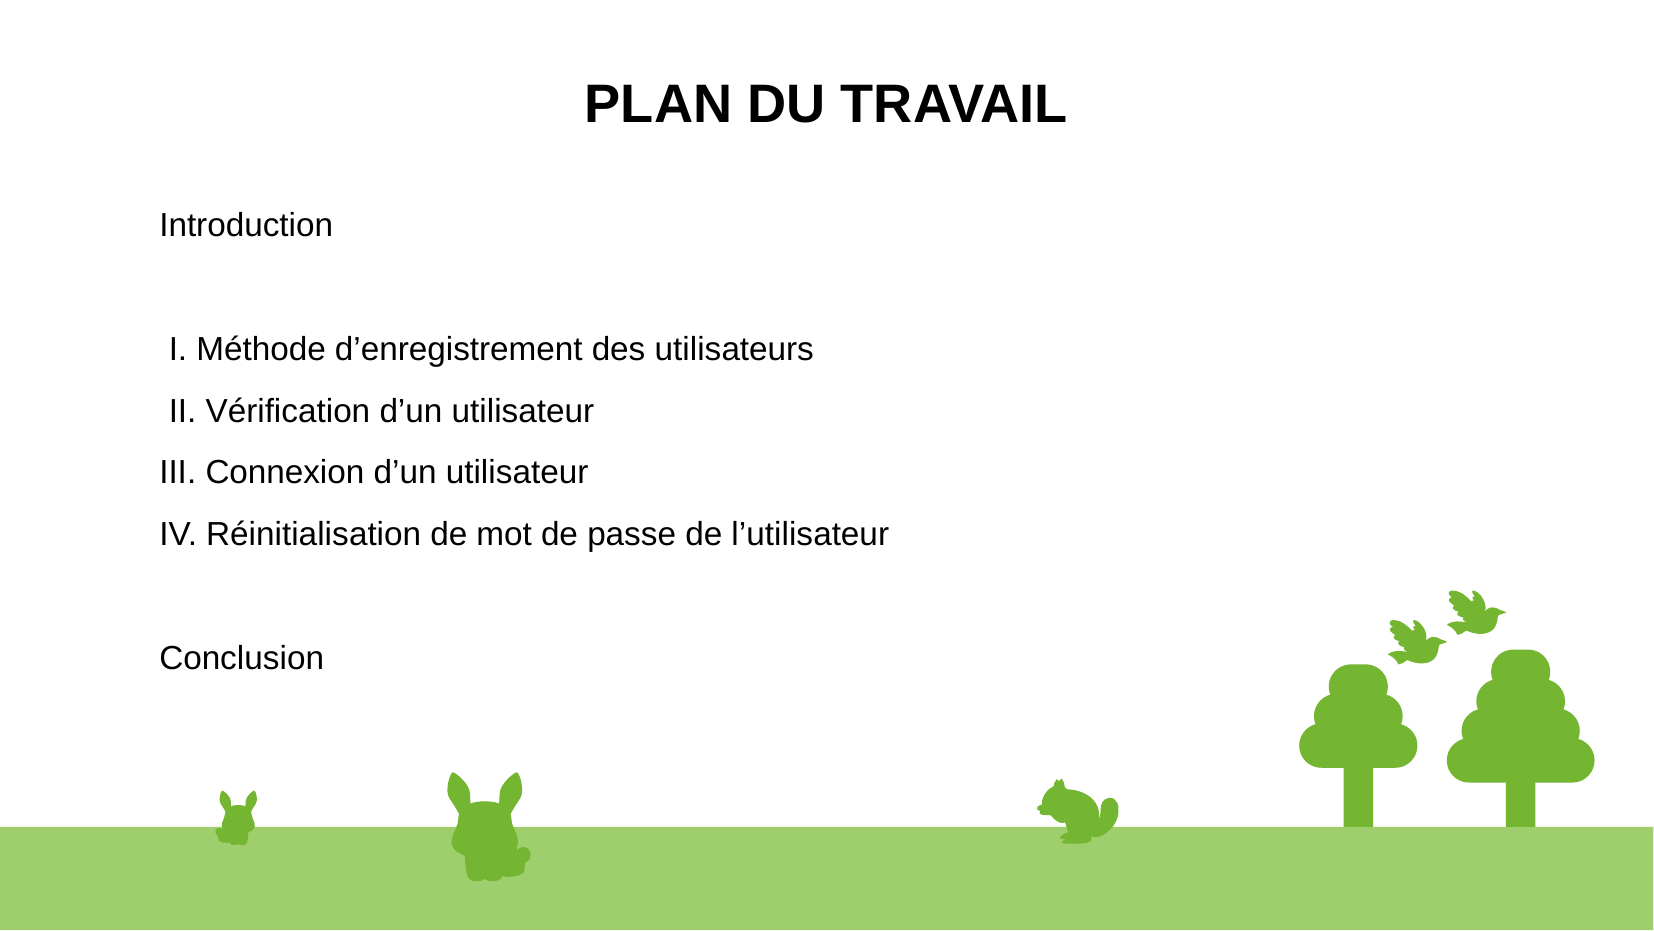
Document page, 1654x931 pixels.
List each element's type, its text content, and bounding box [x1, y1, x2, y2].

list Introduction I. Méthode d’enregistrement des utilisateurs II. Vérification d’un utilisateur III. Connexion d’un utilisateur IV. Réinitialisation de mot de passe de l’utilisateur Conclusion [88, 206, 1565, 768]
title PLAN DU TRAVAIL [88, 29, 1565, 178]
